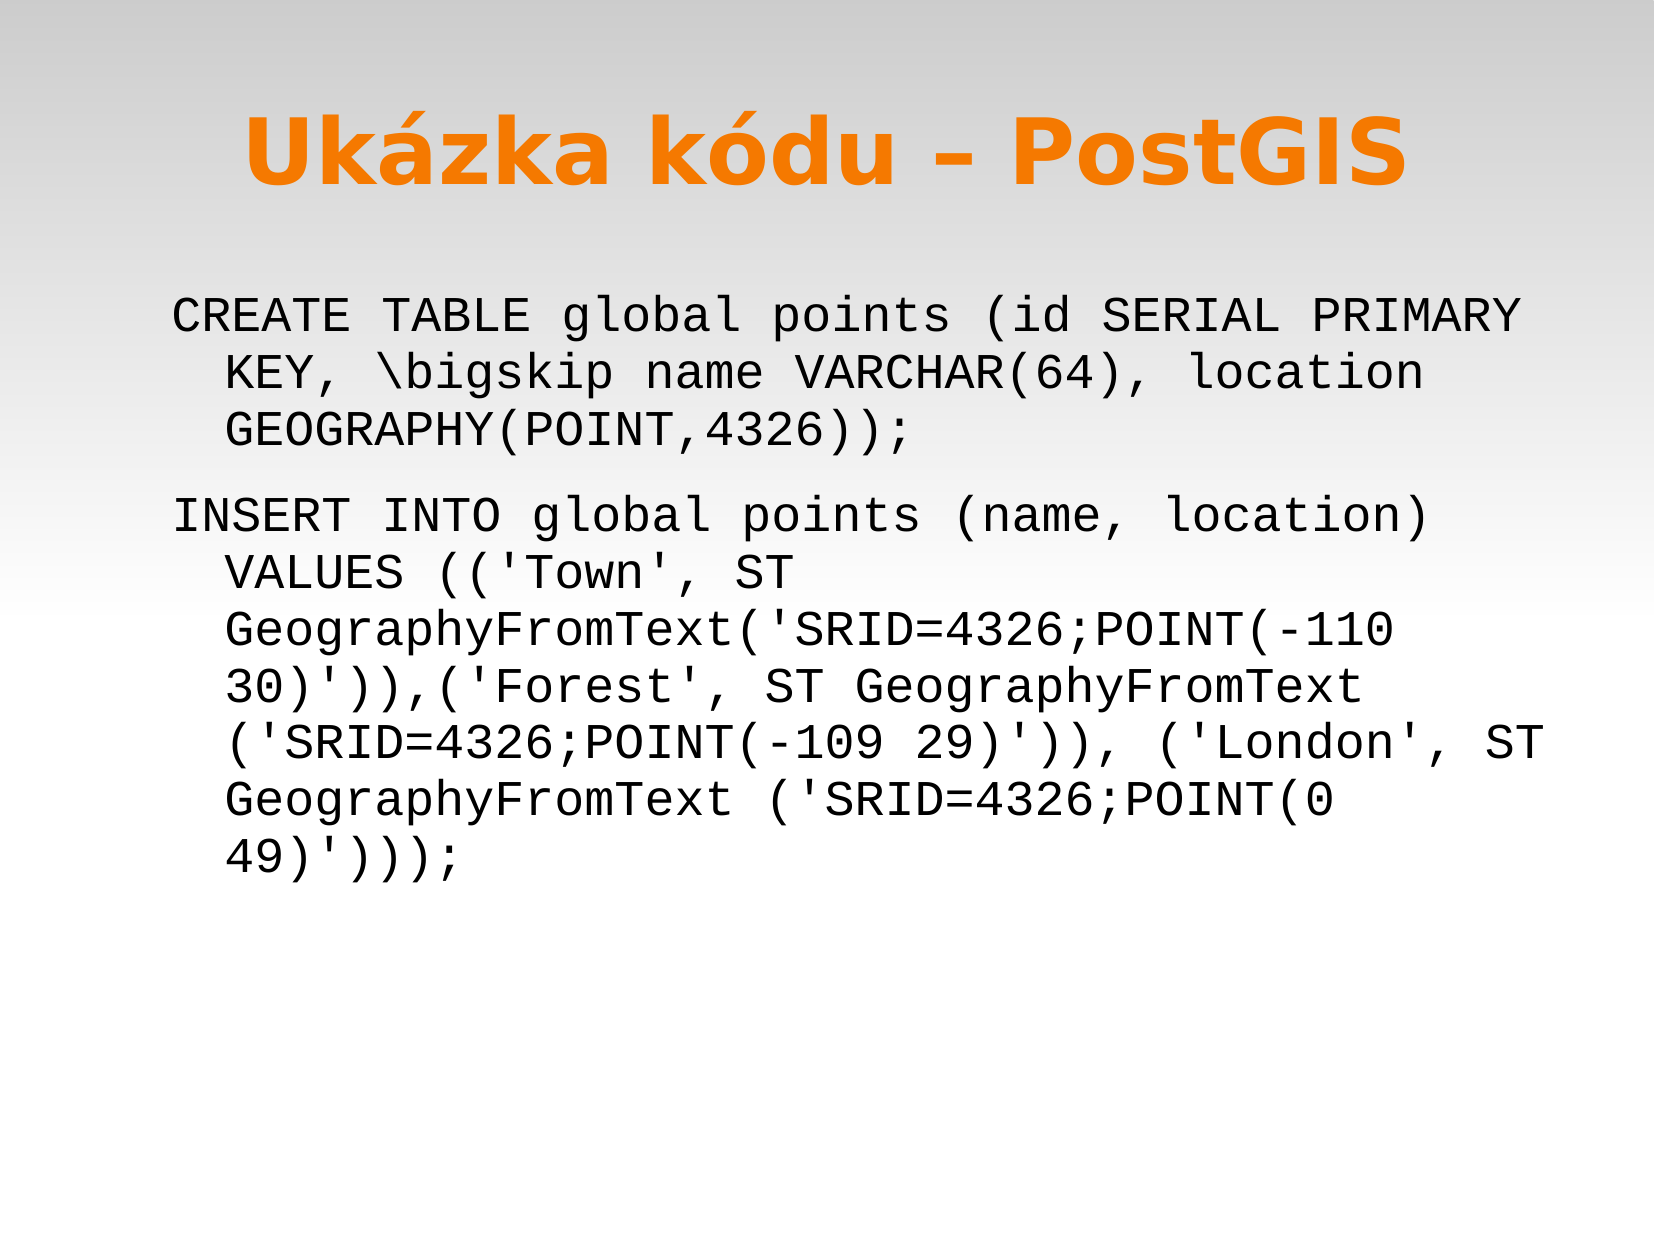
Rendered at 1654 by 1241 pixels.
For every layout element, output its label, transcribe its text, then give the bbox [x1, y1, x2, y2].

title Ukázka kódu – PostGIS [82, 49, 1571, 257]
list CREATE TABLE global points (id SERIAL PRIMARY KEY, \bigskip name VARCHAR(64), location GEOGRAPHY(POINT,4326)); INSERT INTO global points (name, location) VALUES (('Town', ST GeographyFromText('SRID=4326;POINT(-110 30)')),('Forest', ST GeographyFromText ('SRID=4326;POINT(-109 29)')), ('London', ST GeographyFromText ('SRID=4326;POINT(0 49)'))); [82, 290, 1571, 1109]
